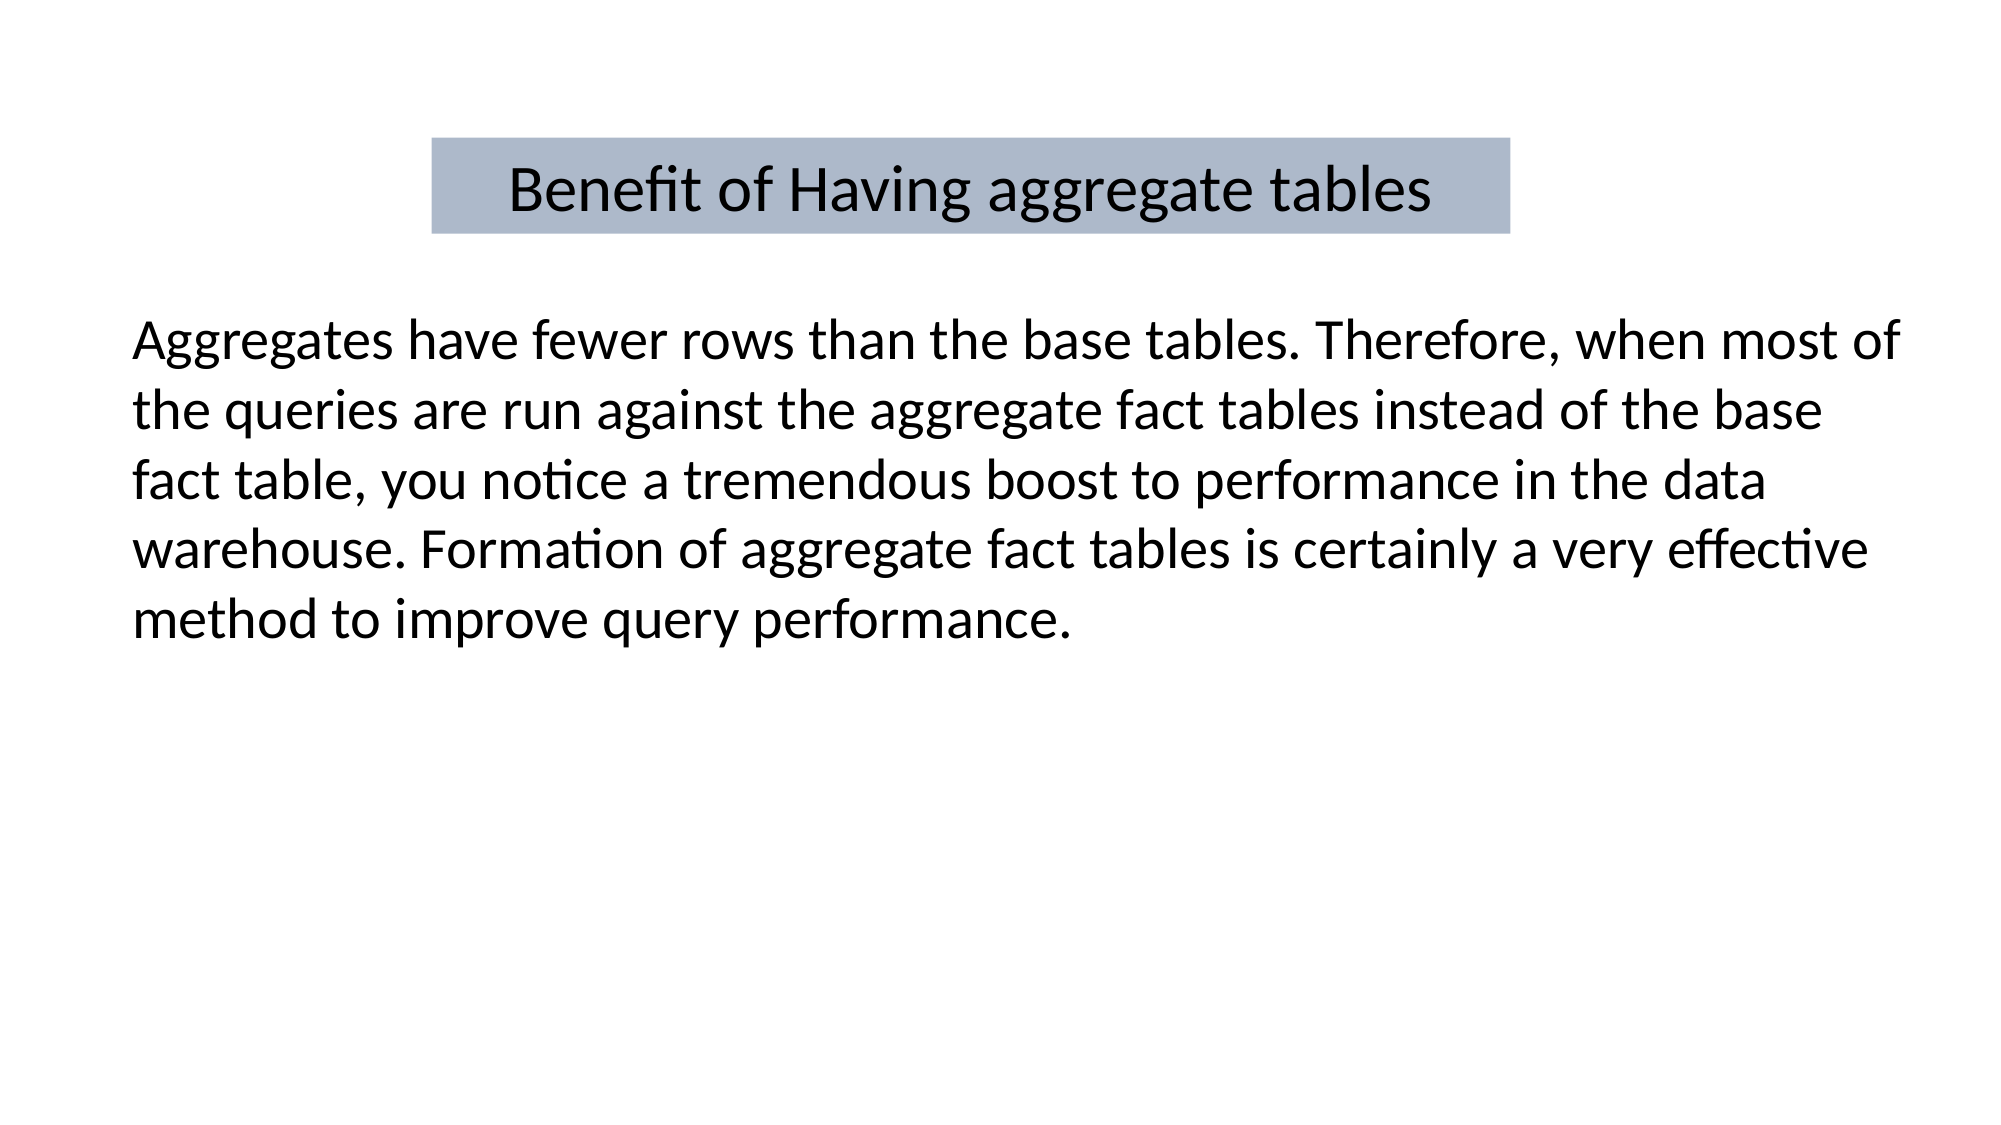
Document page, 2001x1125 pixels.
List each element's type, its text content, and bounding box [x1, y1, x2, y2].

text_box Benefit of Having aggregate tables [431, 137, 1511, 234]
text_box Aggregates have fewer rows than the base tables. Therefore, when most of the queries are run against the aggregate fact tables instead of the base fact table, you notice a tremendous boost to performance in the data warehouse. Formation of aggregate fact tables is certainly a very effective method to improve query performance. [117, 293, 1942, 658]
